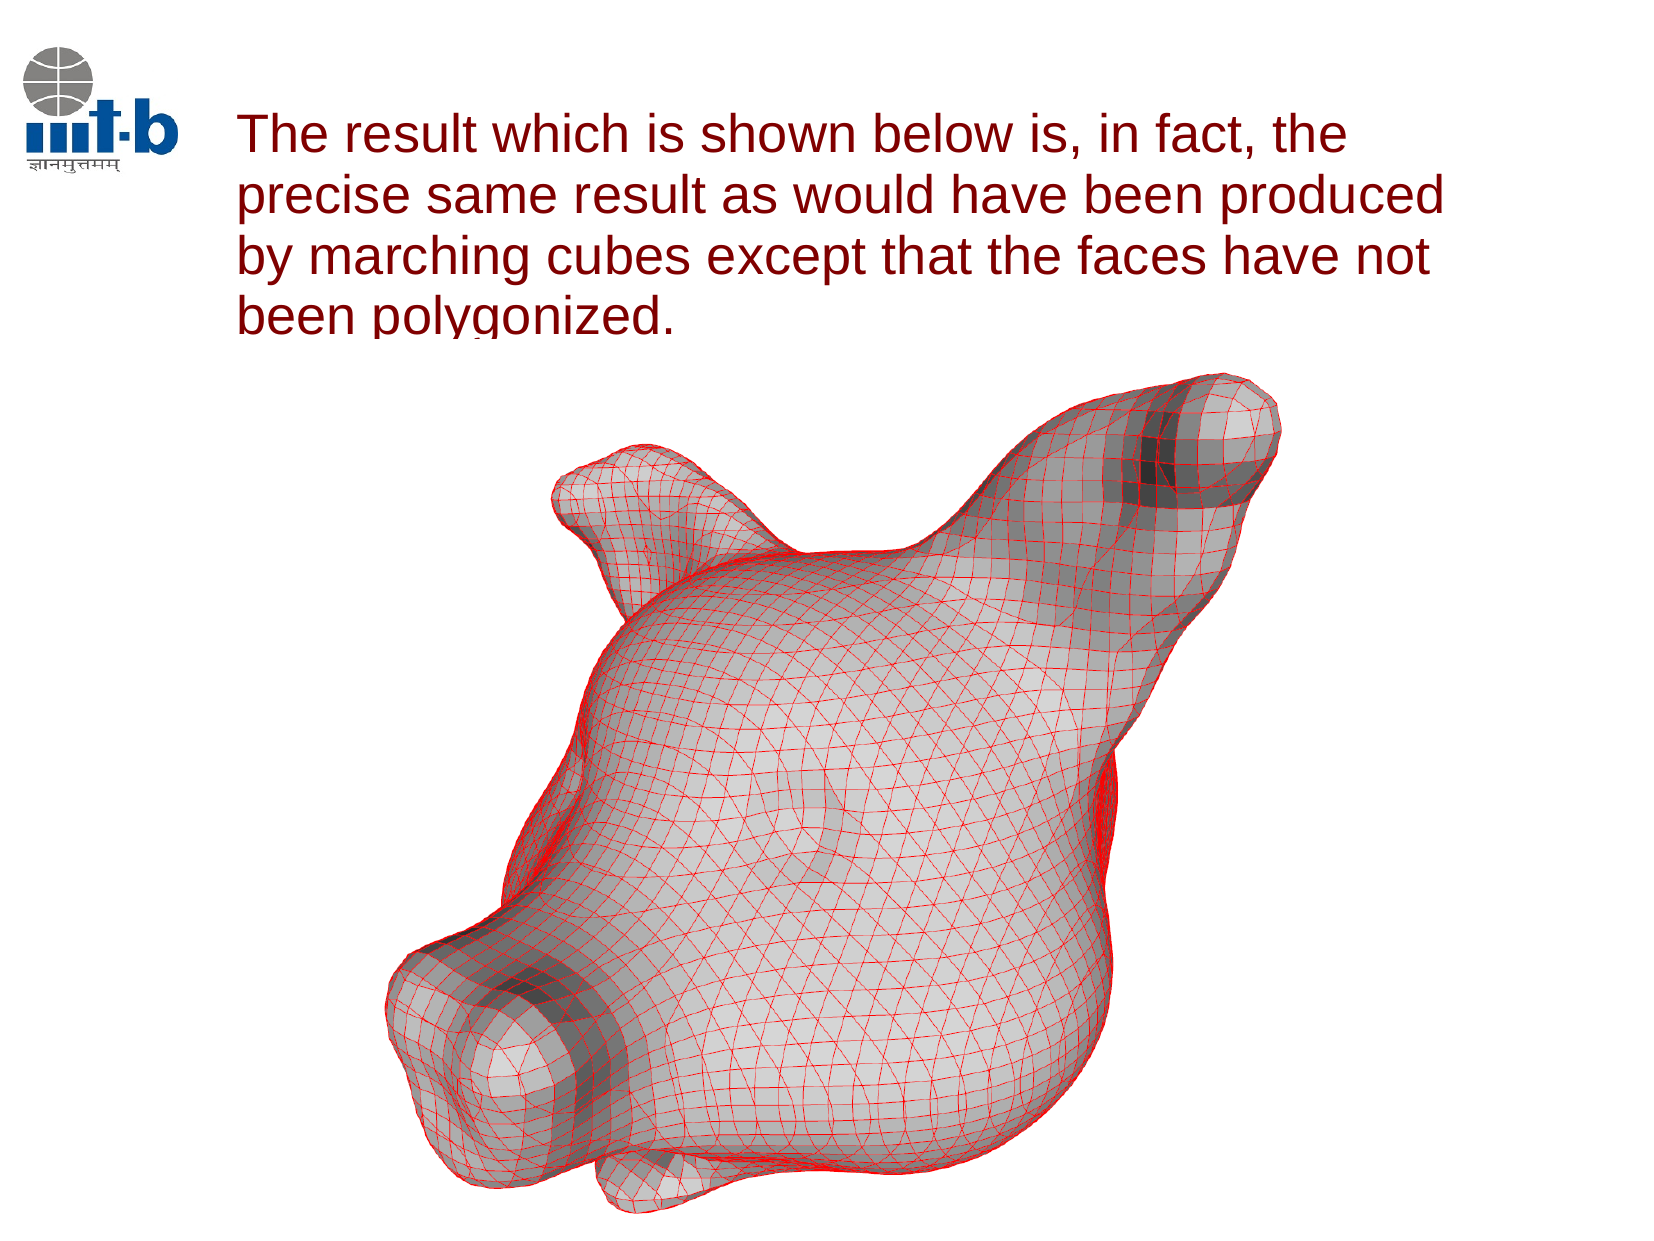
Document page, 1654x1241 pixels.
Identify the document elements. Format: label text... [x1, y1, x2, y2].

subtitle The result which is shown below is, in fact, the precise same result as would have been produced by marching cubes except that the faces have not been polygonized. [236, 0, 1465, 461]
picture [366, 339, 1300, 1241]
picture [23, 35, 178, 189]
